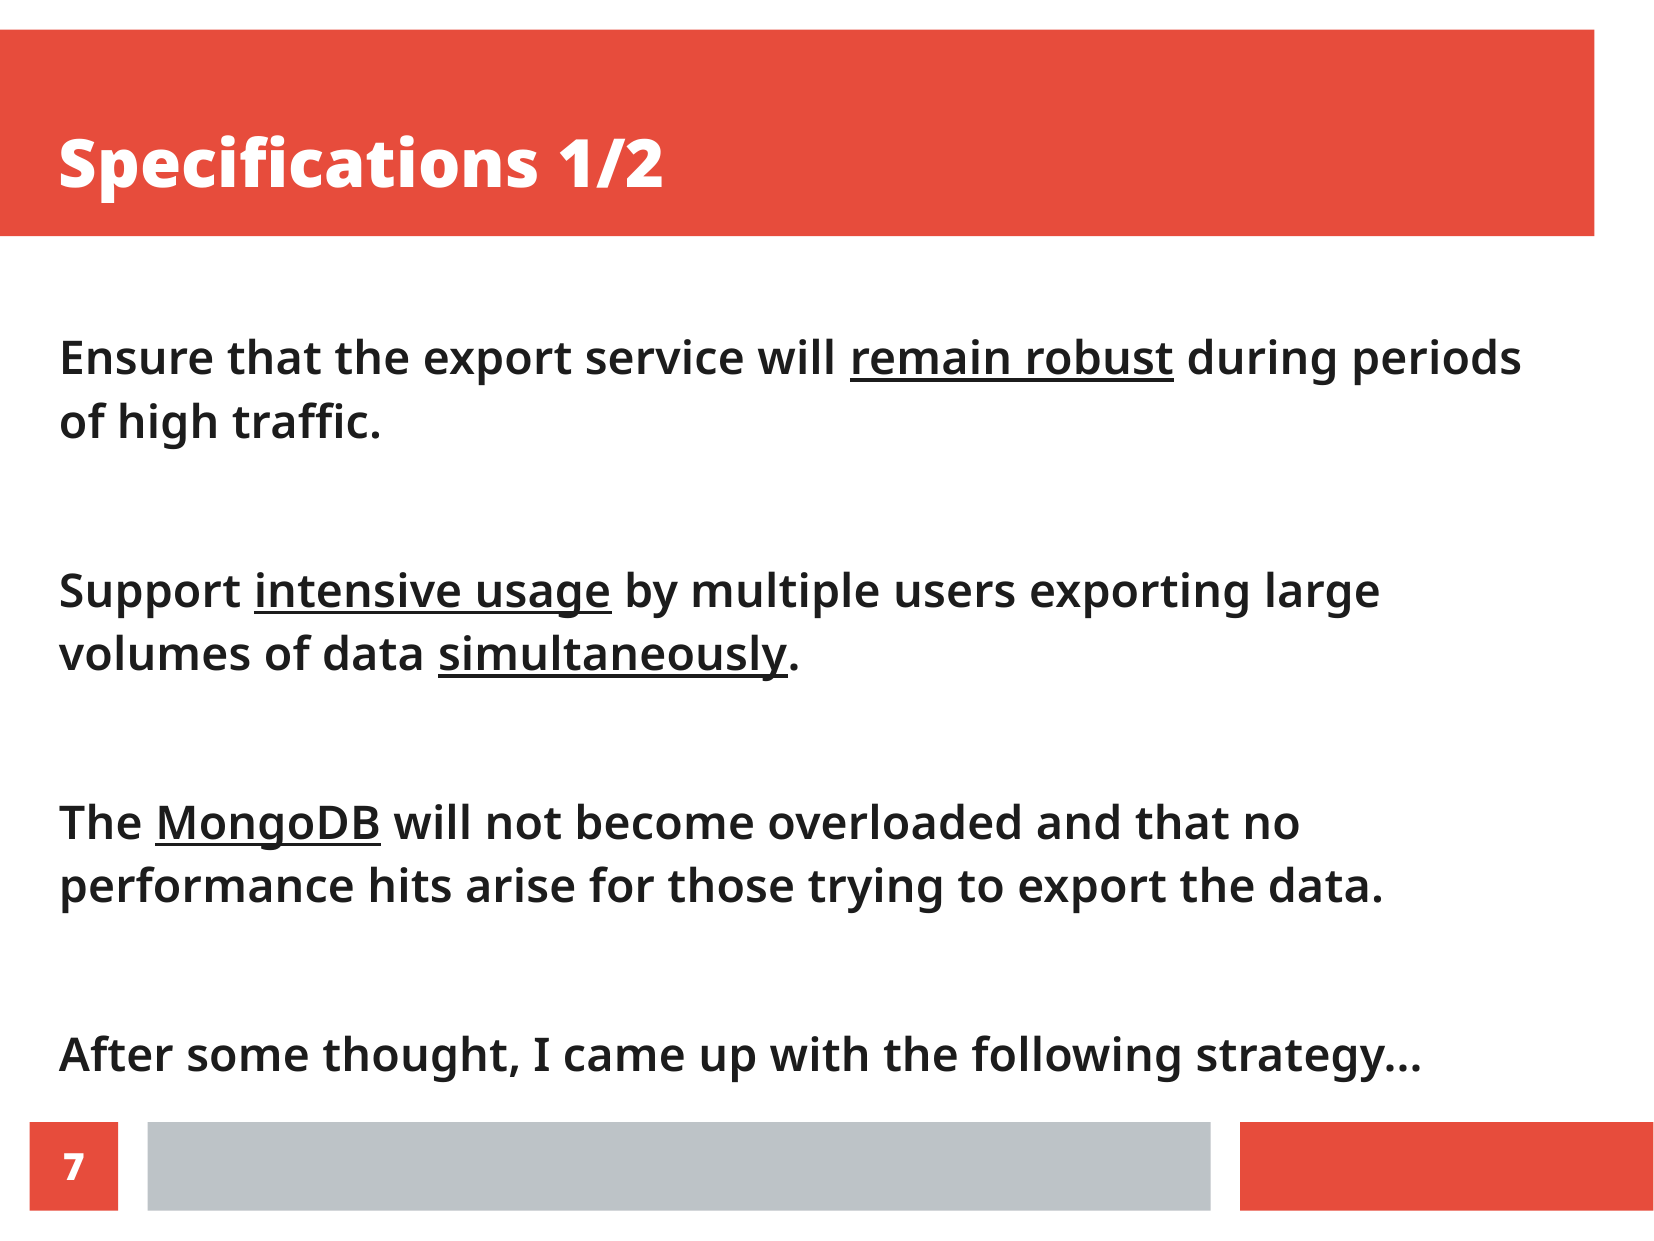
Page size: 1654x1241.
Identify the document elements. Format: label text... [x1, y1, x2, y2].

list Ensure that the export service will remain robust during periods of high traffic. Support intensive usage by multiple users exporting large volumes of data simultaneously. The MongoDB will not become overloaded and that no performance hits arise for those trying to export the data. After some thought, I came up with the following strategy... [59, 324, 1565, 1093]
title Specifications 1/2 [59, 59, 1595, 207]
